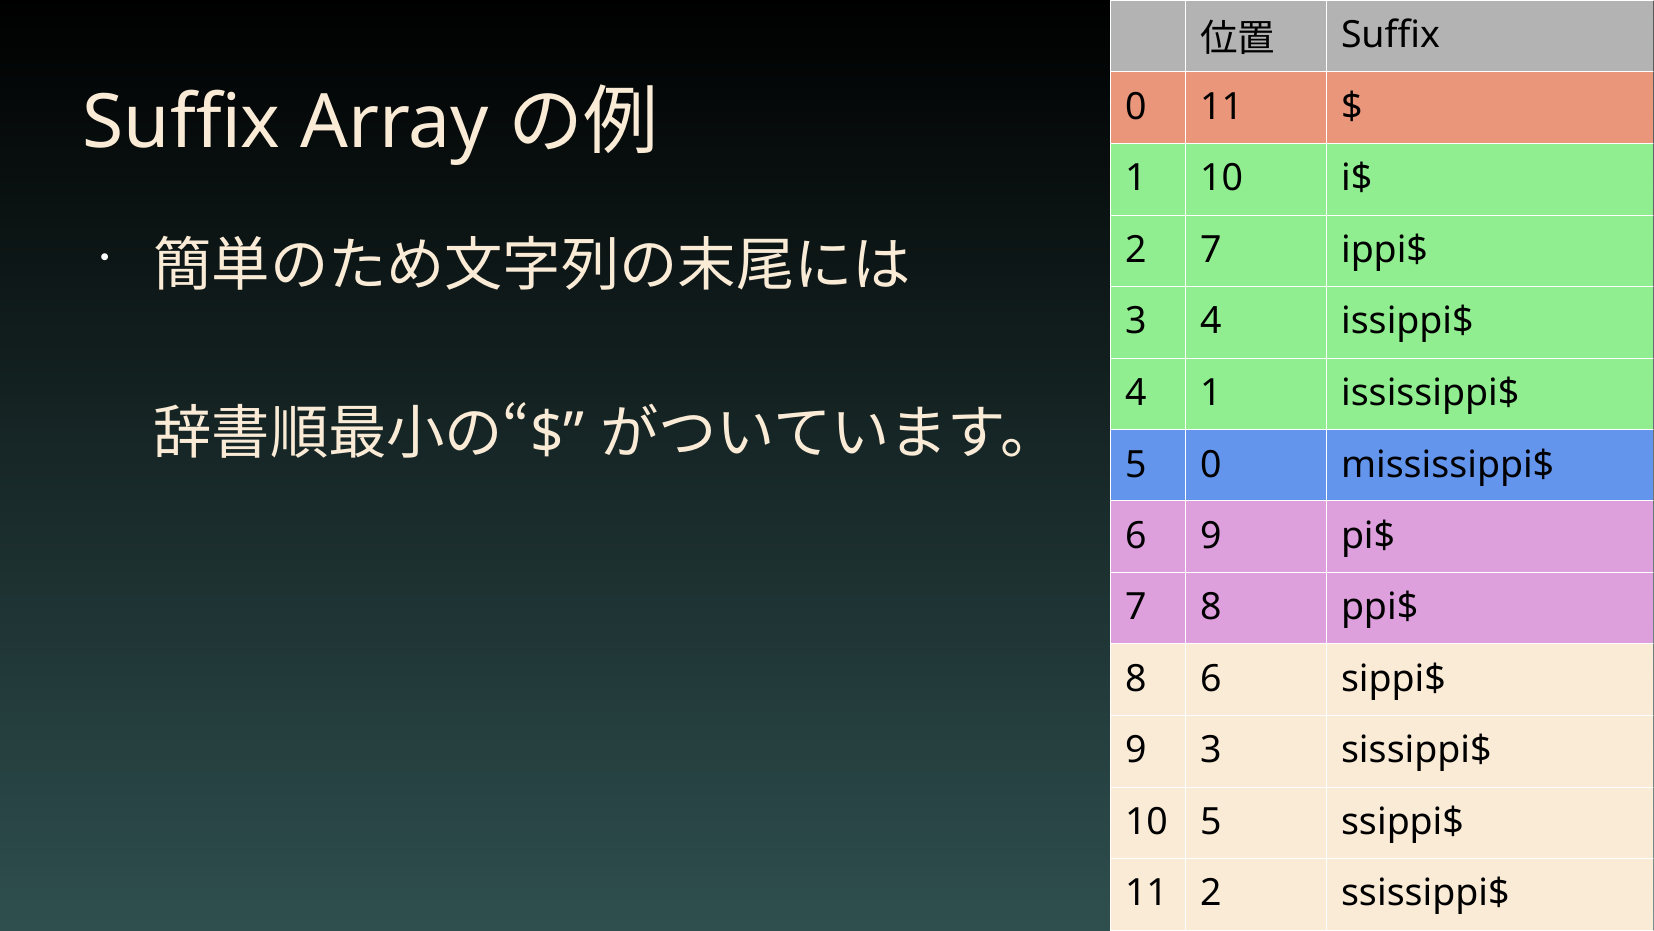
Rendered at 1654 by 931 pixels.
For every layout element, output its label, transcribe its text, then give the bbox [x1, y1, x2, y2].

table_cell i$ [1327, 144, 1653, 215]
table_cell 2 [1111, 216, 1185, 286]
table_cell ippi$ [1327, 216, 1653, 286]
table_cell 5 [1111, 430, 1185, 500]
table_cell 3 [1186, 716, 1326, 787]
table_cell 10 [1186, 144, 1326, 215]
table_cell ssissippi$ [1327, 859, 1653, 930]
table_cell 10 [1111, 788, 1185, 858]
table_cell issippi$ [1327, 287, 1653, 358]
table_cell 7 [1111, 573, 1185, 643]
table_cell 4 [1186, 287, 1326, 358]
table_cell 7 [1186, 216, 1326, 286]
table_cell 2 [1186, 859, 1326, 930]
table_cell ppi$ [1327, 573, 1653, 643]
list 簡単のため文字列の末尾には 辞書順最小の“$” がついています。 [82, 217, 1110, 898]
title Suffix Array の例 [82, 37, 745, 193]
table_cell 3 [1111, 287, 1185, 358]
table_cell 0 [1186, 430, 1326, 500]
table_header 位置 [1186, 1, 1326, 71]
table_cell 6 [1186, 644, 1326, 715]
table_cell 9 [1186, 501, 1326, 572]
table_cell $ [1327, 72, 1653, 143]
table_cell sissippi$ [1327, 716, 1653, 787]
table_cell 1 [1186, 359, 1326, 429]
table_cell 8 [1186, 573, 1326, 643]
table_cell 4 [1111, 359, 1185, 429]
table_cell pi$ [1327, 501, 1653, 572]
table_cell sippi$ [1327, 644, 1653, 715]
table_cell 8 [1111, 644, 1185, 715]
table_cell 6 [1111, 501, 1185, 572]
table_cell ississippi$ [1327, 359, 1653, 429]
table_cell mississippi$ [1327, 430, 1653, 500]
table_cell 1 [1111, 144, 1185, 215]
table_cell 11 [1186, 72, 1326, 143]
table_header Suffix [1327, 1, 1653, 71]
table_cell 5 [1186, 788, 1326, 858]
table_cell 0 [1111, 72, 1185, 143]
table_cell ssippi$ [1327, 788, 1653, 858]
table_cell 11 [1111, 859, 1185, 930]
table_header [1111, 1, 1185, 71]
table_cell 9 [1111, 716, 1185, 787]
